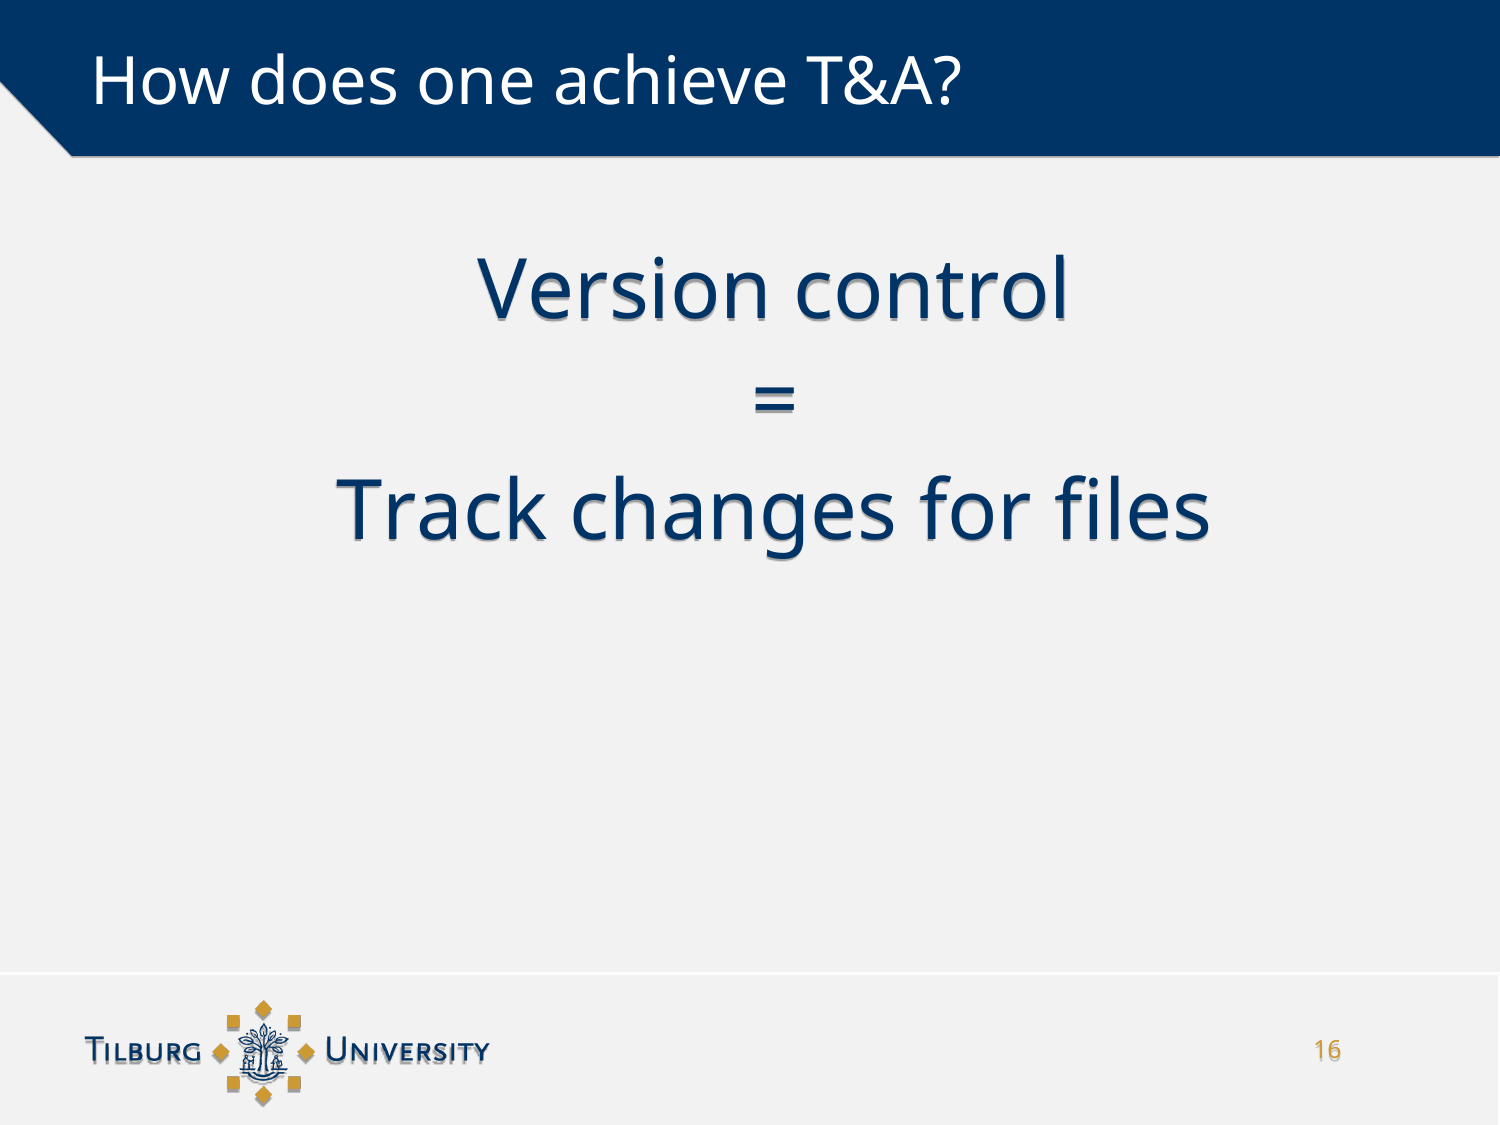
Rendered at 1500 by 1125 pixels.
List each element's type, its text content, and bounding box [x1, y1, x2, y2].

text_box Version control = Track changes for files [99, 227, 1450, 996]
title How does one achieve T&A? [75, 0, 1426, 156]
text_box [75, 202, 1426, 971]
text_box [1298, 1026, 1426, 1087]
